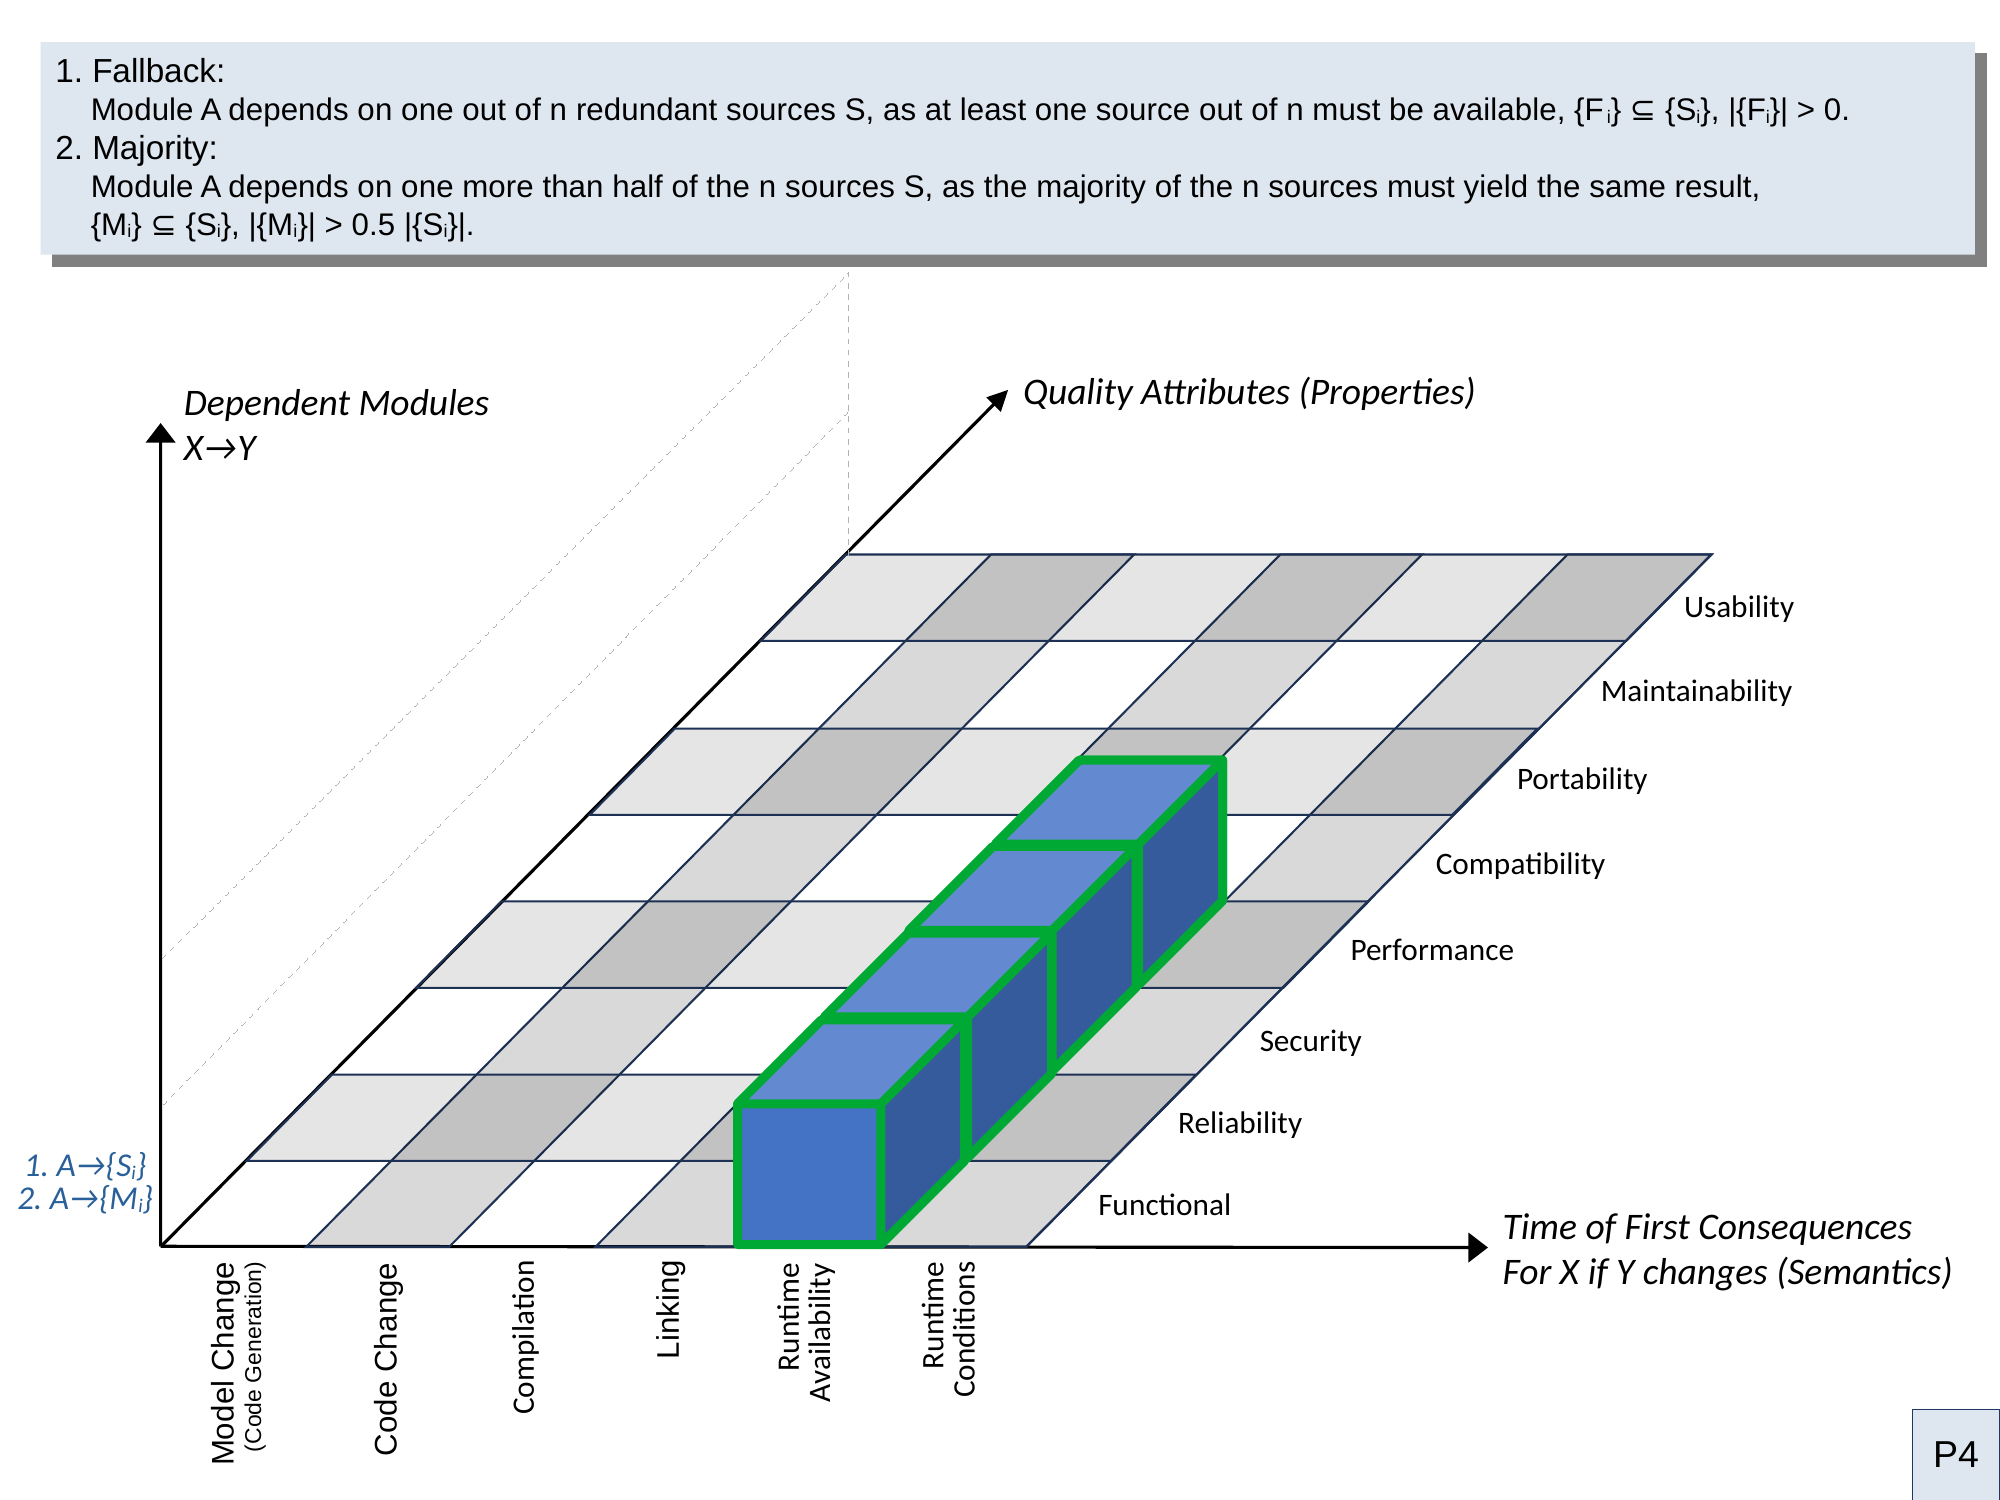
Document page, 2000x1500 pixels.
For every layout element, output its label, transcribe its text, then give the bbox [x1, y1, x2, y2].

text_box Maintainability [1585, 663, 1813, 716]
text_box Portability [1502, 751, 1728, 804]
text_box Performance [1328, 921, 1640, 975]
text_box Runtime Availability [768, 1248, 863, 1455]
text_box P4 [1912, 1409, 2000, 1500]
text_box Usability [1669, 578, 1820, 631]
text_box Quality Attributes (Properties) [1008, 359, 1491, 420]
text_box Code Change [361, 1247, 422, 1480]
text_box Functional [1083, 1177, 1301, 1230]
text_box Security [1245, 1012, 1428, 1065]
text_box 1. A→{Si} 2. A→{Mi} [0, 645, 171, 1293]
text_box Runtime Conditions [912, 1246, 1007, 1480]
text_box Time of First Consequences For X if Y changes (Semantics) [1487, 1195, 1969, 1300]
text_box Compatibility [1420, 835, 1694, 889]
text_box Model Change (Code Generation) [198, 1246, 290, 1484]
text_box Reliability [1163, 1094, 1359, 1147]
text_box Fallback: Module A depends on one out of n redundant sources S, as at least one source out of n must be available, {Fi} ⊆ {Si}, |{Fi}| > 0. Majority: Module A depends on one more than half of the n sources S, as the majority of the n sources must yield the same result, {Mi} ⊆ {Si}, |{Mi}| > 0.5 |{Si}|. [40, 42, 1975, 255]
text_box [246, 554, 1709, 1247]
text_box Compilation [503, 1245, 560, 1480]
text_box Dependent Modules X→Y [160, 325, 505, 521]
text_box Linking [643, 1247, 704, 1480]
